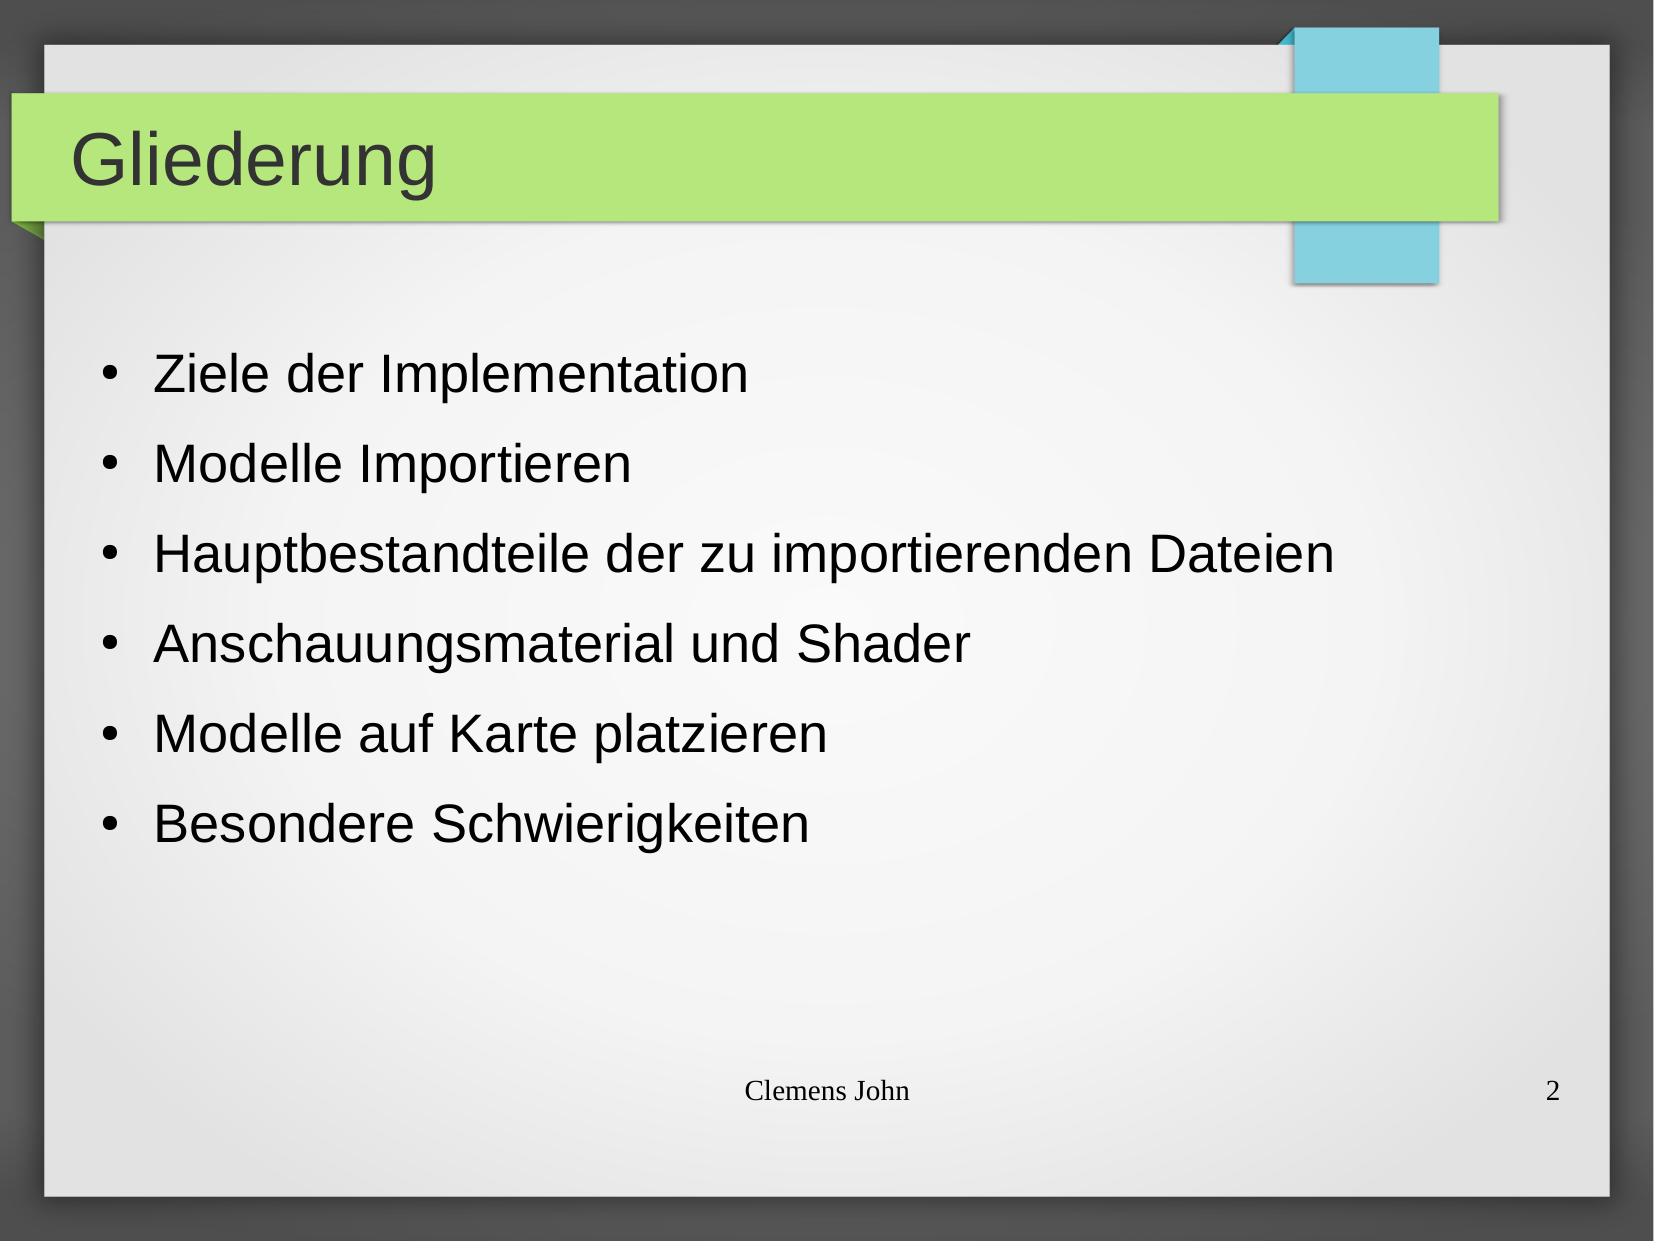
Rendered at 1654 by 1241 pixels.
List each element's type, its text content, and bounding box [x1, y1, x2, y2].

list Ziele der Implementation Modelle Importieren Hauptbestandteile der zu importierenden Dateien Anschauungsmaterial und Shader Modelle auf Karte platzieren Besondere Schwierigkeiten [82, 343, 1538, 1063]
title Gliederung [70, 106, 1229, 213]
picture [0, 0, 1654, 1241]
